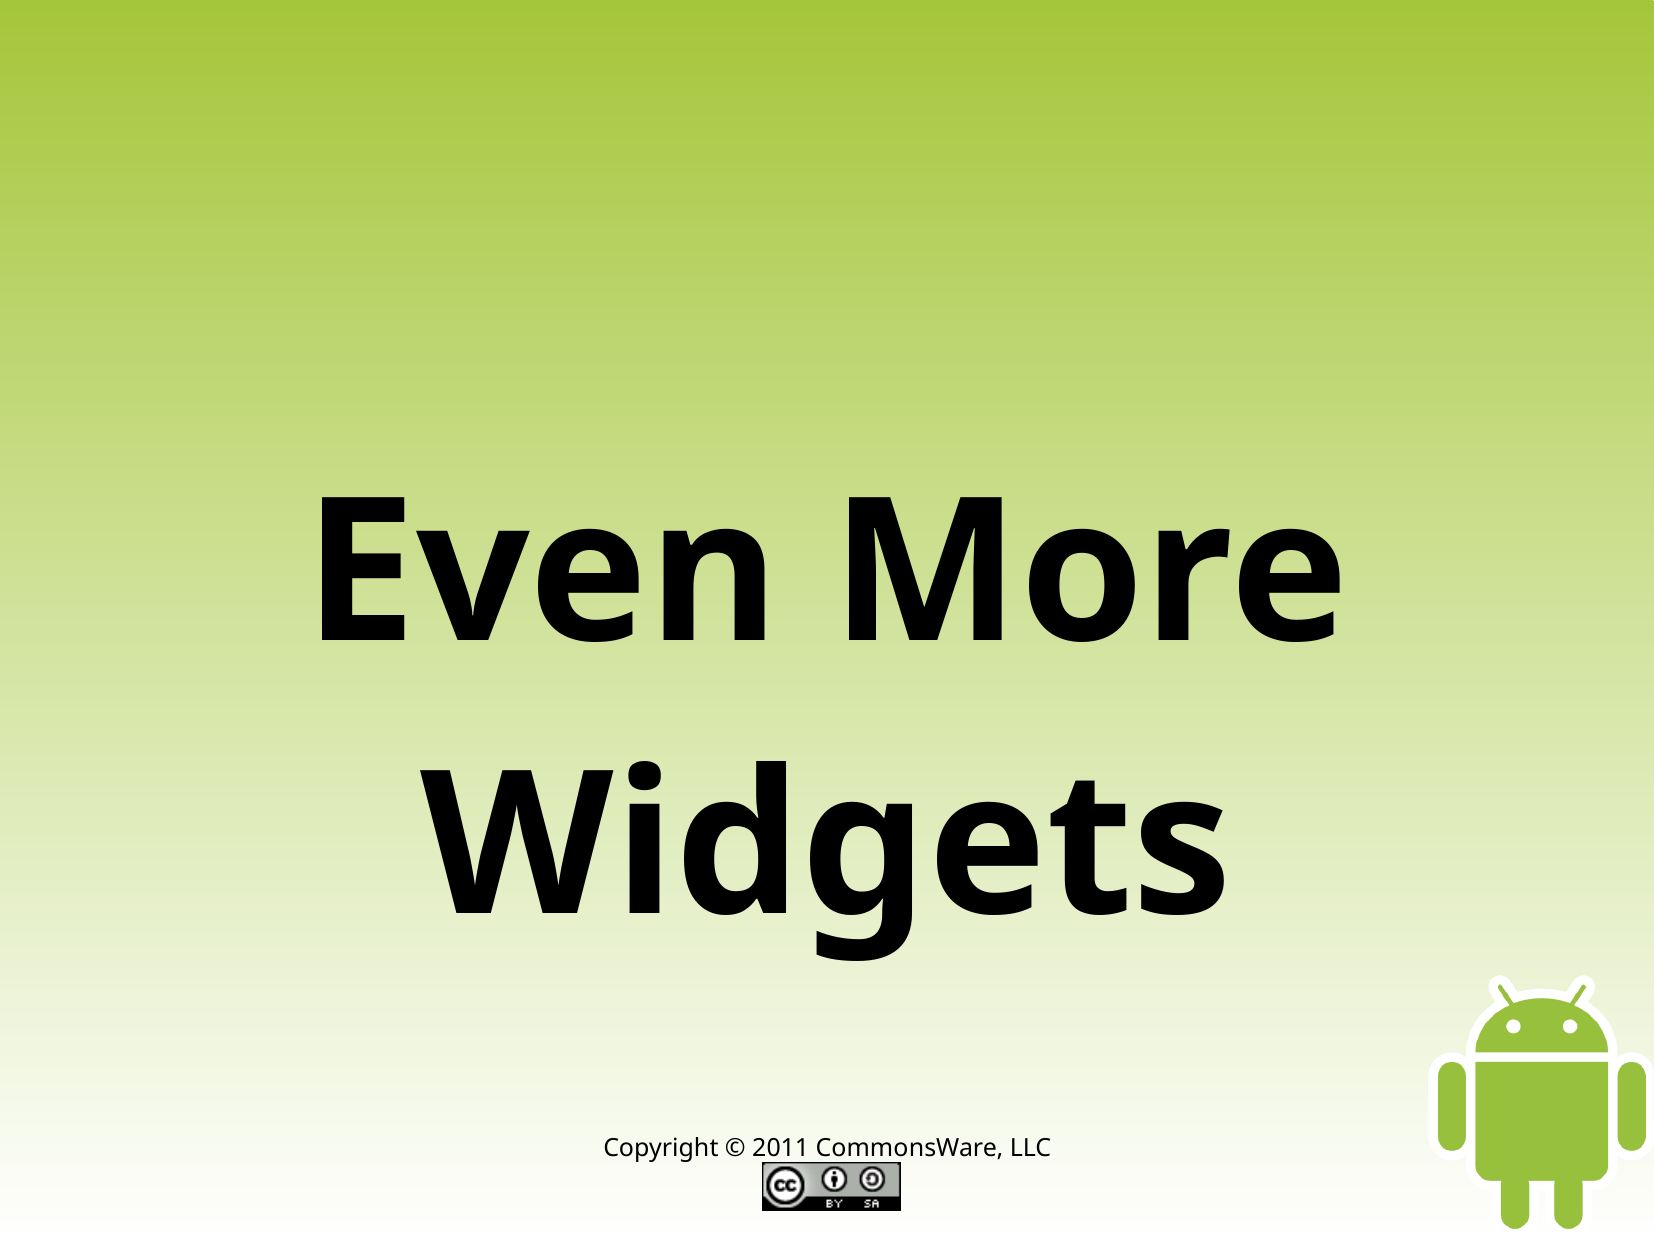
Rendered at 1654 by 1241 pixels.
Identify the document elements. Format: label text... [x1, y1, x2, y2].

picture [762, 1162, 901, 1211]
subtitle Even More Widgets [82, 290, 1571, 1109]
picture [1428, 975, 1654, 1238]
